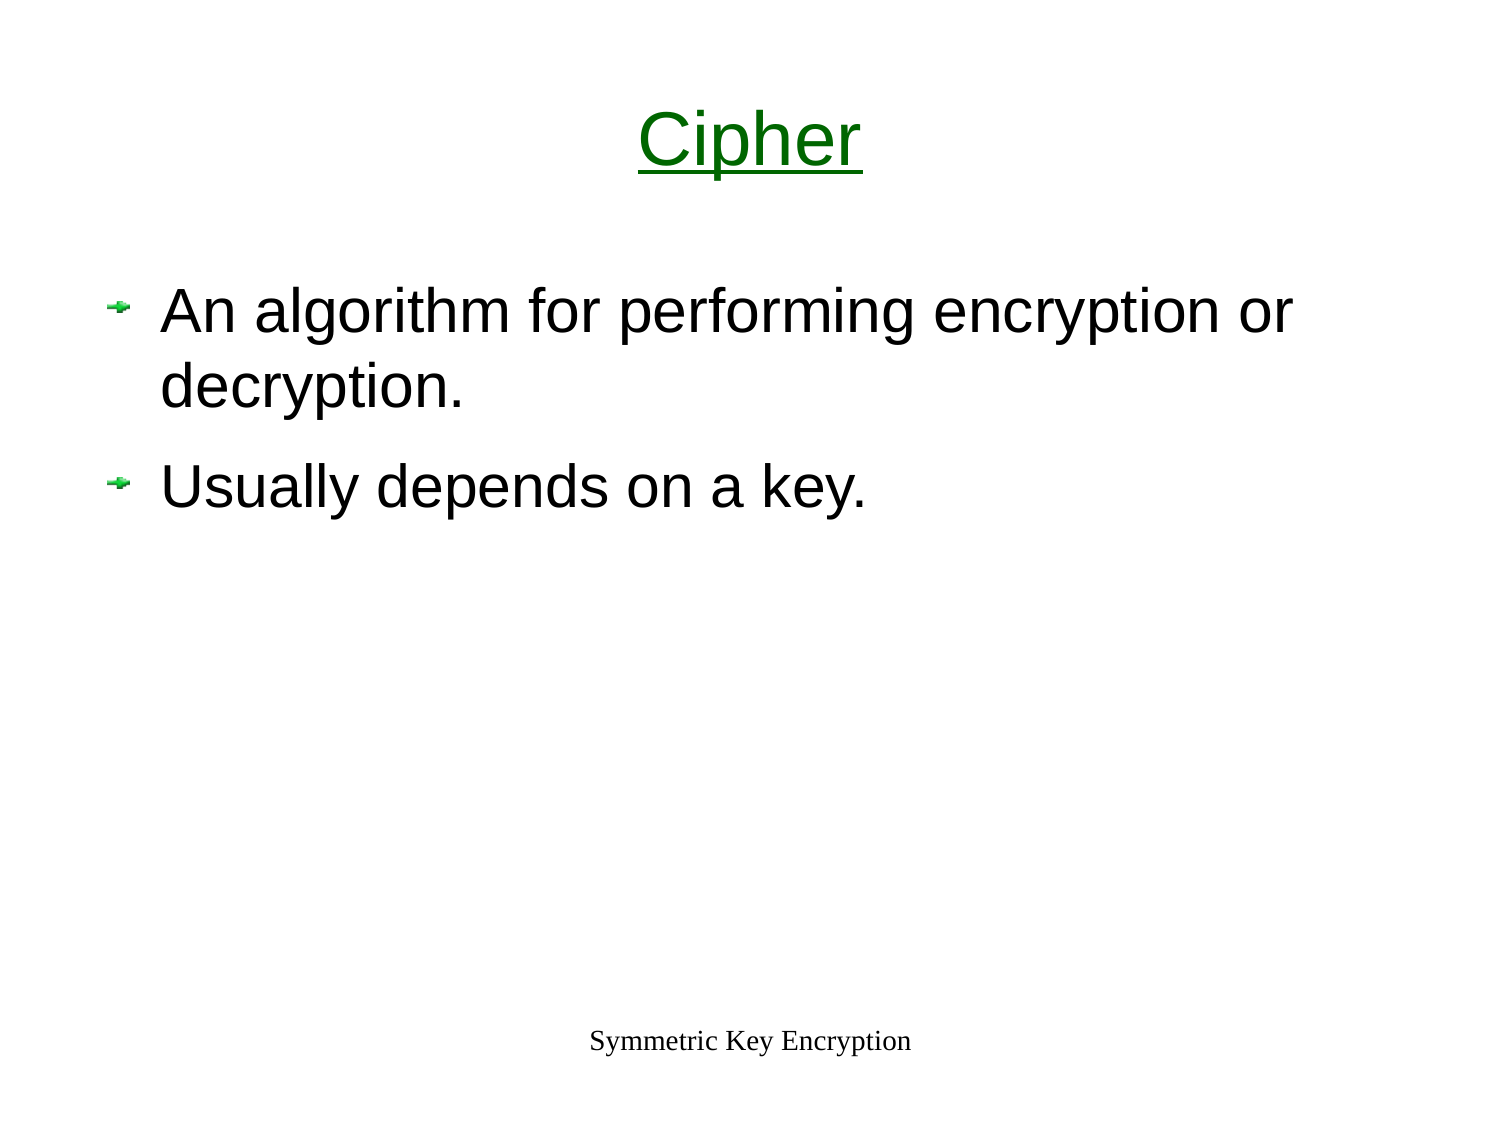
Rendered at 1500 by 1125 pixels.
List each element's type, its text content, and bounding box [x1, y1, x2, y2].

title Cipher [75, 93, 1425, 185]
list An algorithm for performing encryption or decryption. Usually depends on a key. [75, 262, 1425, 1006]
